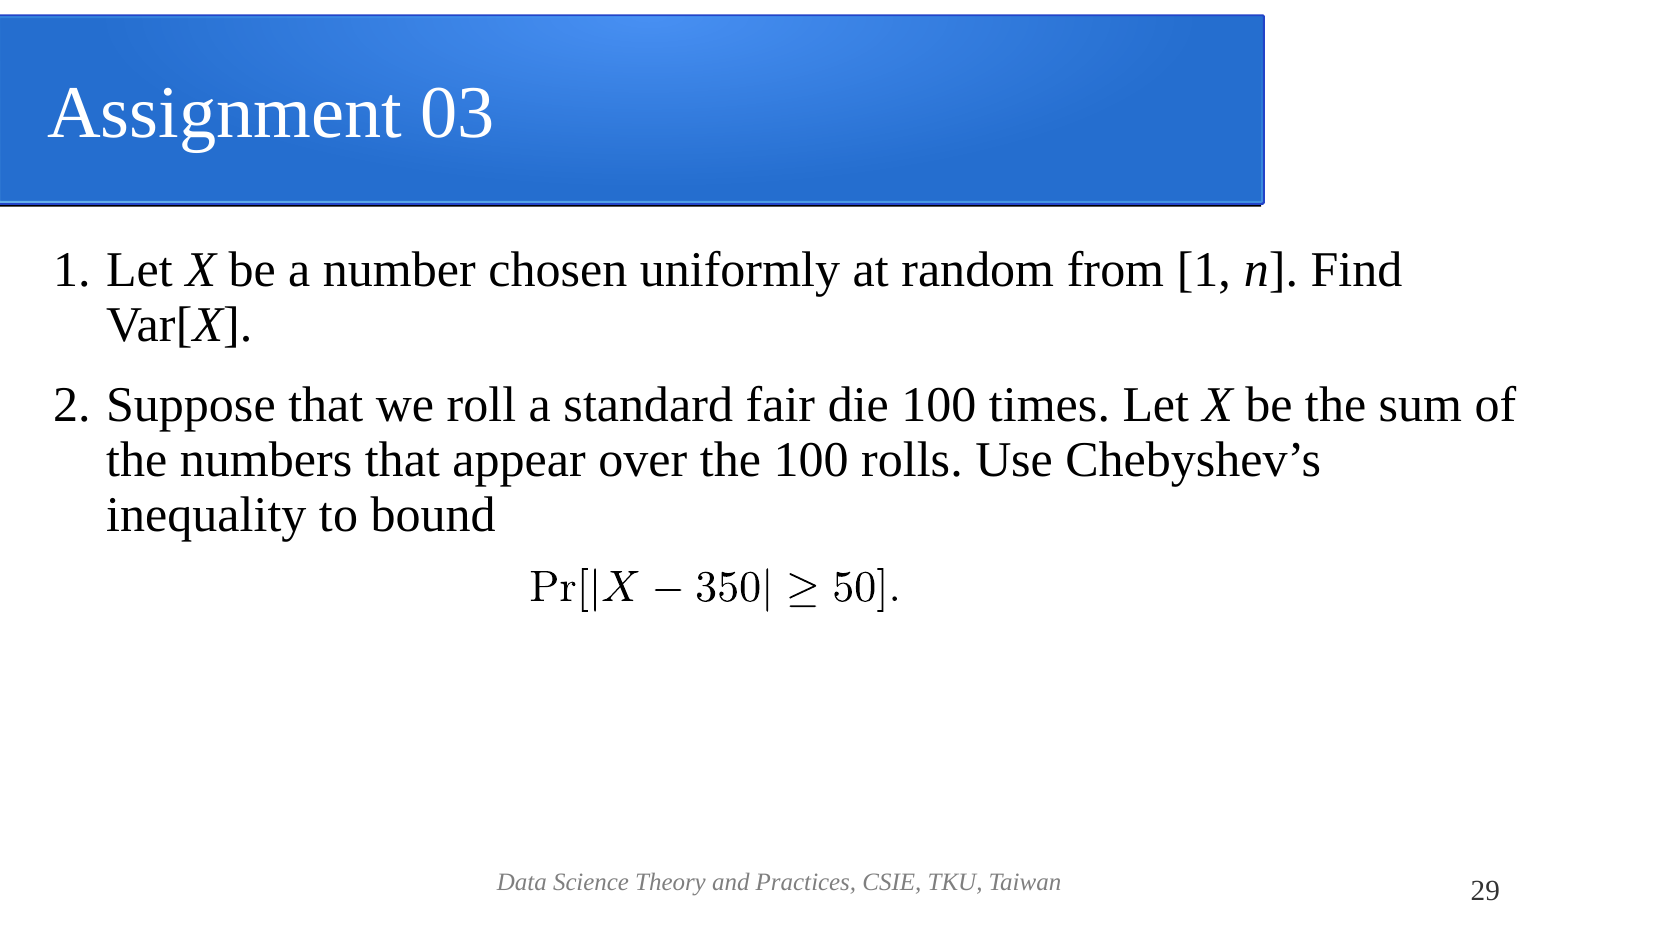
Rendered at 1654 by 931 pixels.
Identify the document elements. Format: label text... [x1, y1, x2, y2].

title Assignment 03 [47, 35, 1199, 189]
list Let X be a number chosen uniformly at random from [1, n]. Find Var[X]. Suppose that we roll a standard fair die 100 times. Let X be the sum of the numbers that appear over the 100 rolls. Use Chebyshev’s inequality to bound [35, 242, 1524, 782]
picture [527, 566, 899, 614]
